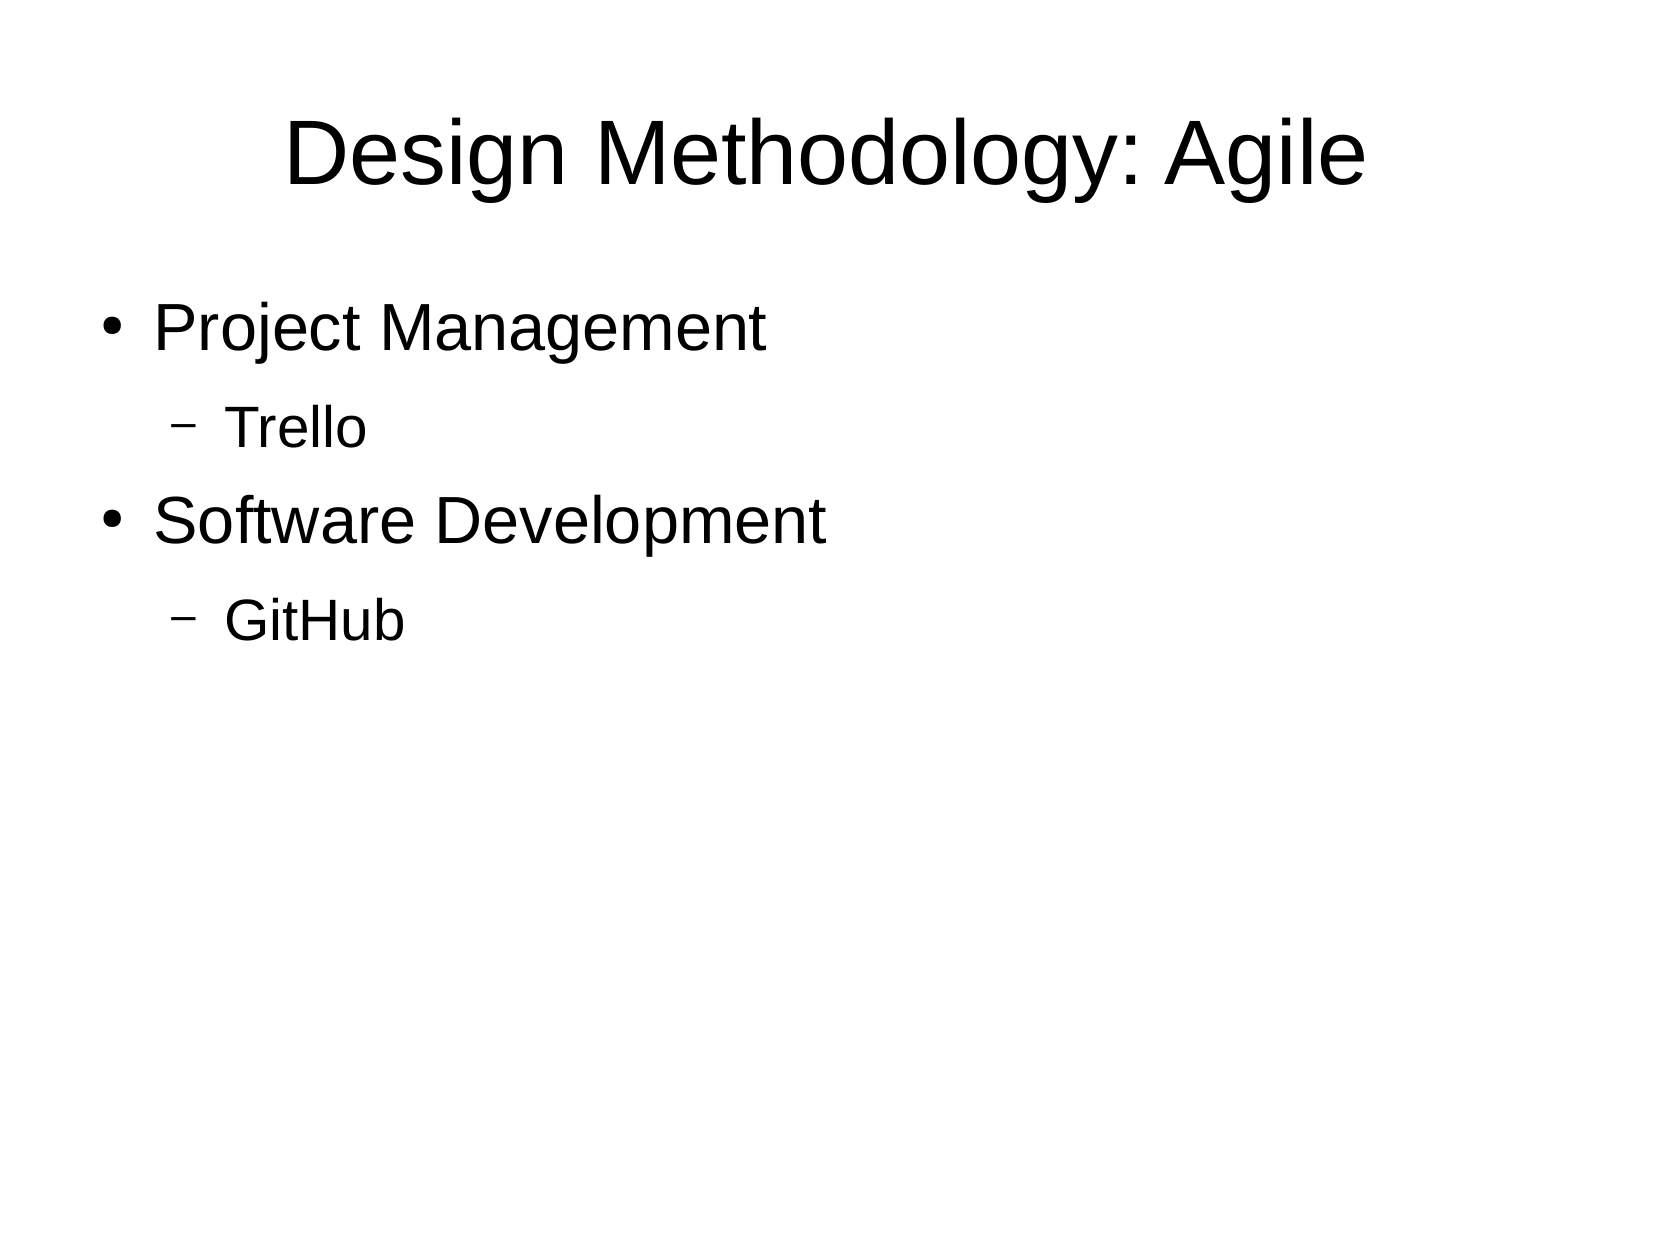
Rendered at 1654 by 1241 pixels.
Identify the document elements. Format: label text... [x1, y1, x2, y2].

title Design Methodology: Agile [82, 49, 1571, 257]
list Project Management Trello Software Development GitHub [82, 290, 1571, 1010]
